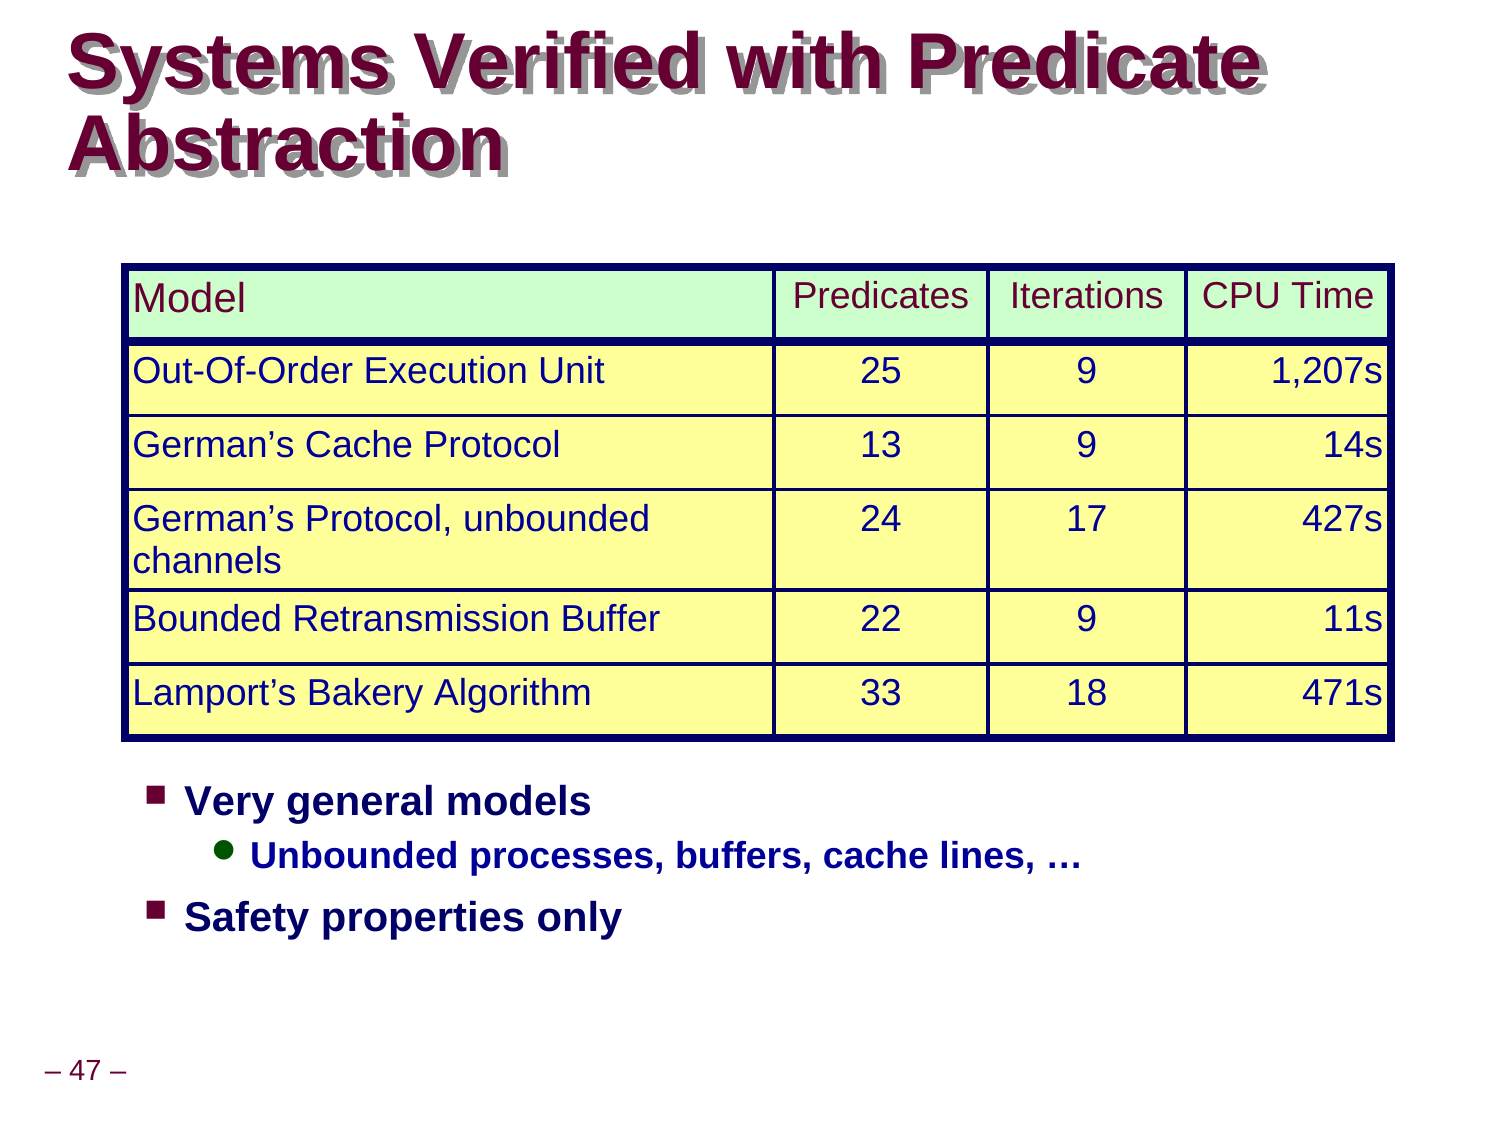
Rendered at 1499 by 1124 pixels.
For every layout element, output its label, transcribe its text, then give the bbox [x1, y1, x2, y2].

table_cell 9 [990, 417, 1184, 488]
table_cell 427s [1188, 491, 1387, 588]
table_cell 24 [776, 491, 986, 588]
table_cell 11s [1188, 592, 1387, 662]
table_cell 1,207s [1188, 346, 1387, 414]
table_header Iterations [990, 271, 1184, 337]
title Systems Verified with Predicate Abstraction [66, 21, 1495, 188]
list Very general models Unbounded processes, buffers, cache lines, … Safety properties only [47, 766, 1409, 999]
table_cell Bounded Retransmission Buffer [129, 592, 772, 662]
table_cell 25 [776, 346, 986, 414]
table_cell 17 [990, 491, 1184, 588]
table_cell 9 [990, 592, 1184, 662]
table_cell 9 [990, 346, 1184, 414]
table_cell 18 [990, 666, 1184, 734]
table_cell German’s Protocol, unbounded channels [129, 491, 772, 588]
table_header Model [129, 271, 772, 337]
table_cell 33 [776, 666, 986, 734]
table_cell 471s [1188, 666, 1387, 734]
table_cell 13 [776, 417, 986, 488]
table_cell 22 [776, 592, 986, 662]
table_cell Out-Of-Order Execution Unit [129, 346, 772, 414]
table_header Predicates [776, 271, 986, 337]
table_header CPU Time [1188, 271, 1387, 337]
table_cell German’s Cache Protocol [129, 417, 772, 488]
table_cell 14s [1188, 417, 1387, 488]
table_cell Lamport’s Bakery Algorithm [129, 666, 772, 734]
